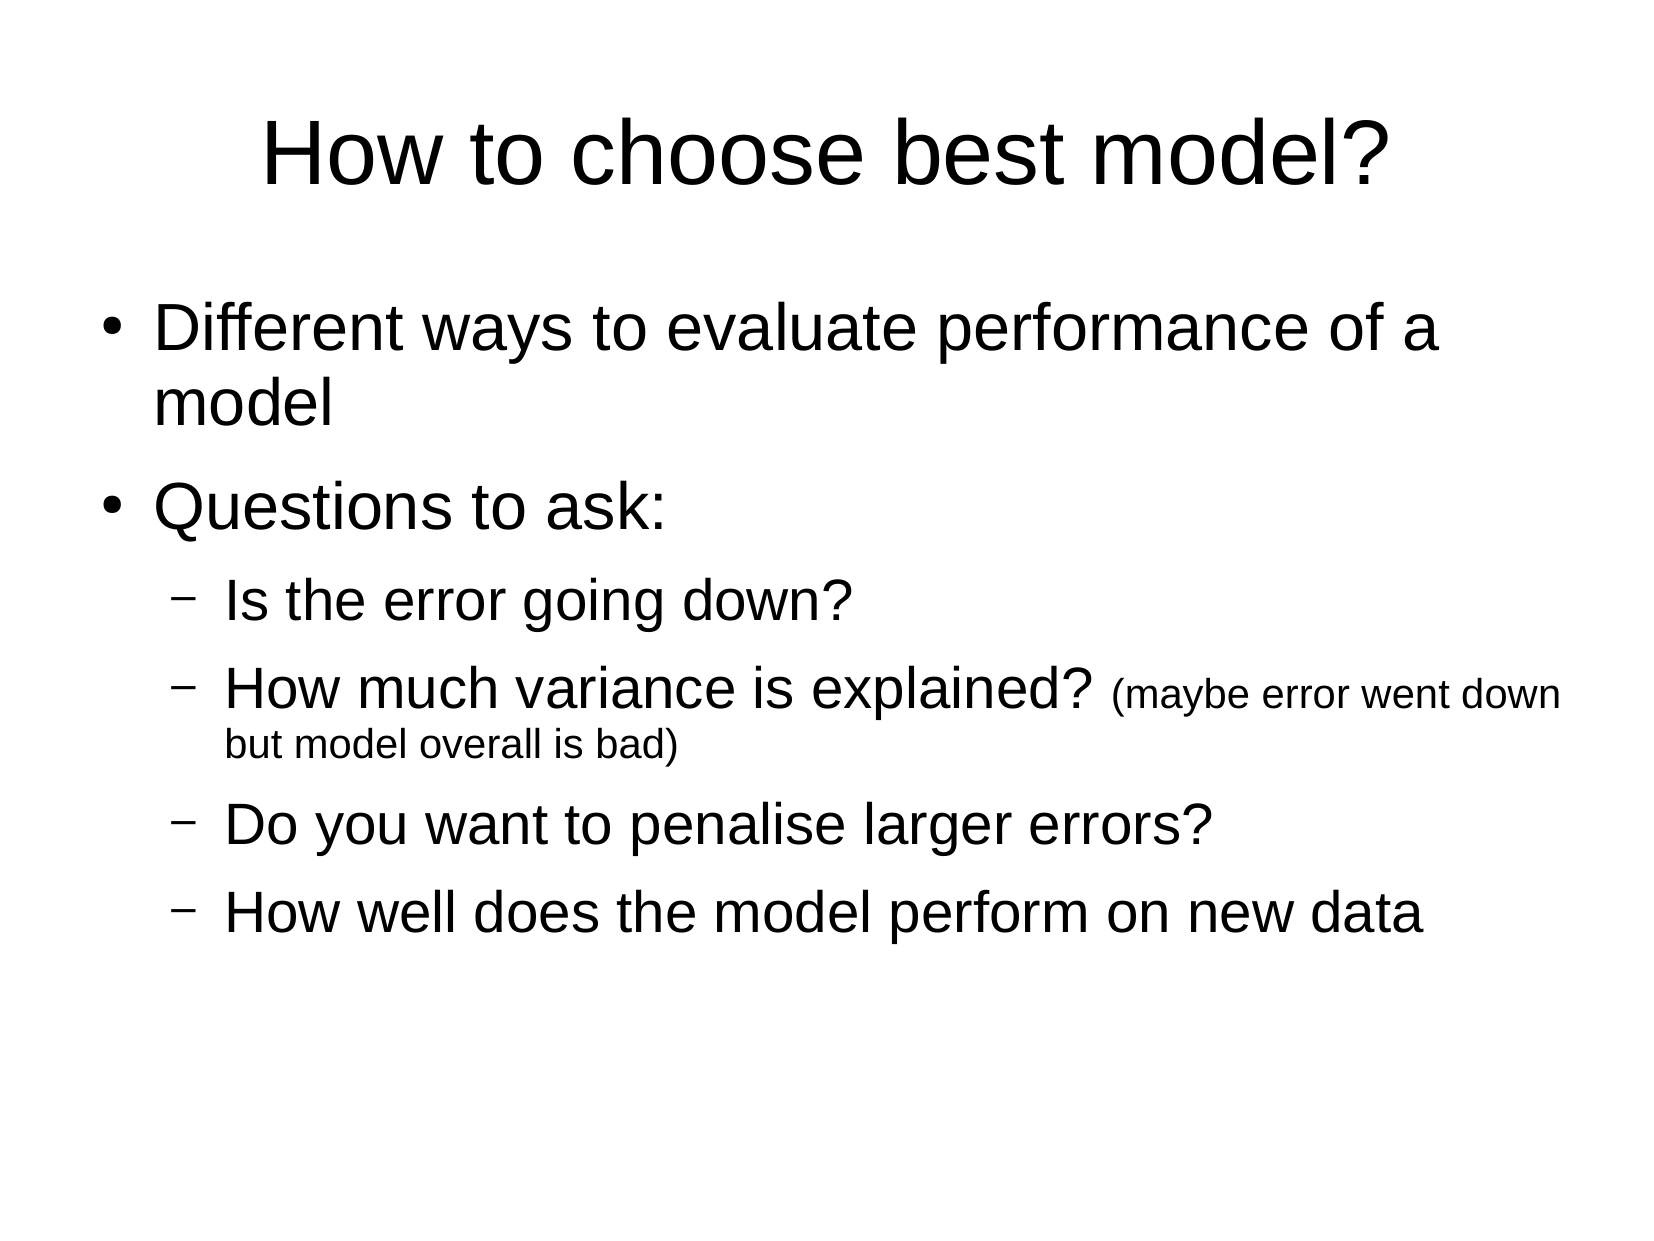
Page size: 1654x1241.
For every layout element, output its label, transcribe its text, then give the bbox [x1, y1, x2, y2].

title How to choose best model? [82, 49, 1571, 257]
list Different ways to evaluate performance of a model Questions to ask: Is the error going down? How much variance is explained? (maybe error went down but model overall is bad) Do you want to penalise larger errors? How well does the model perform on new data [82, 290, 1571, 1010]
